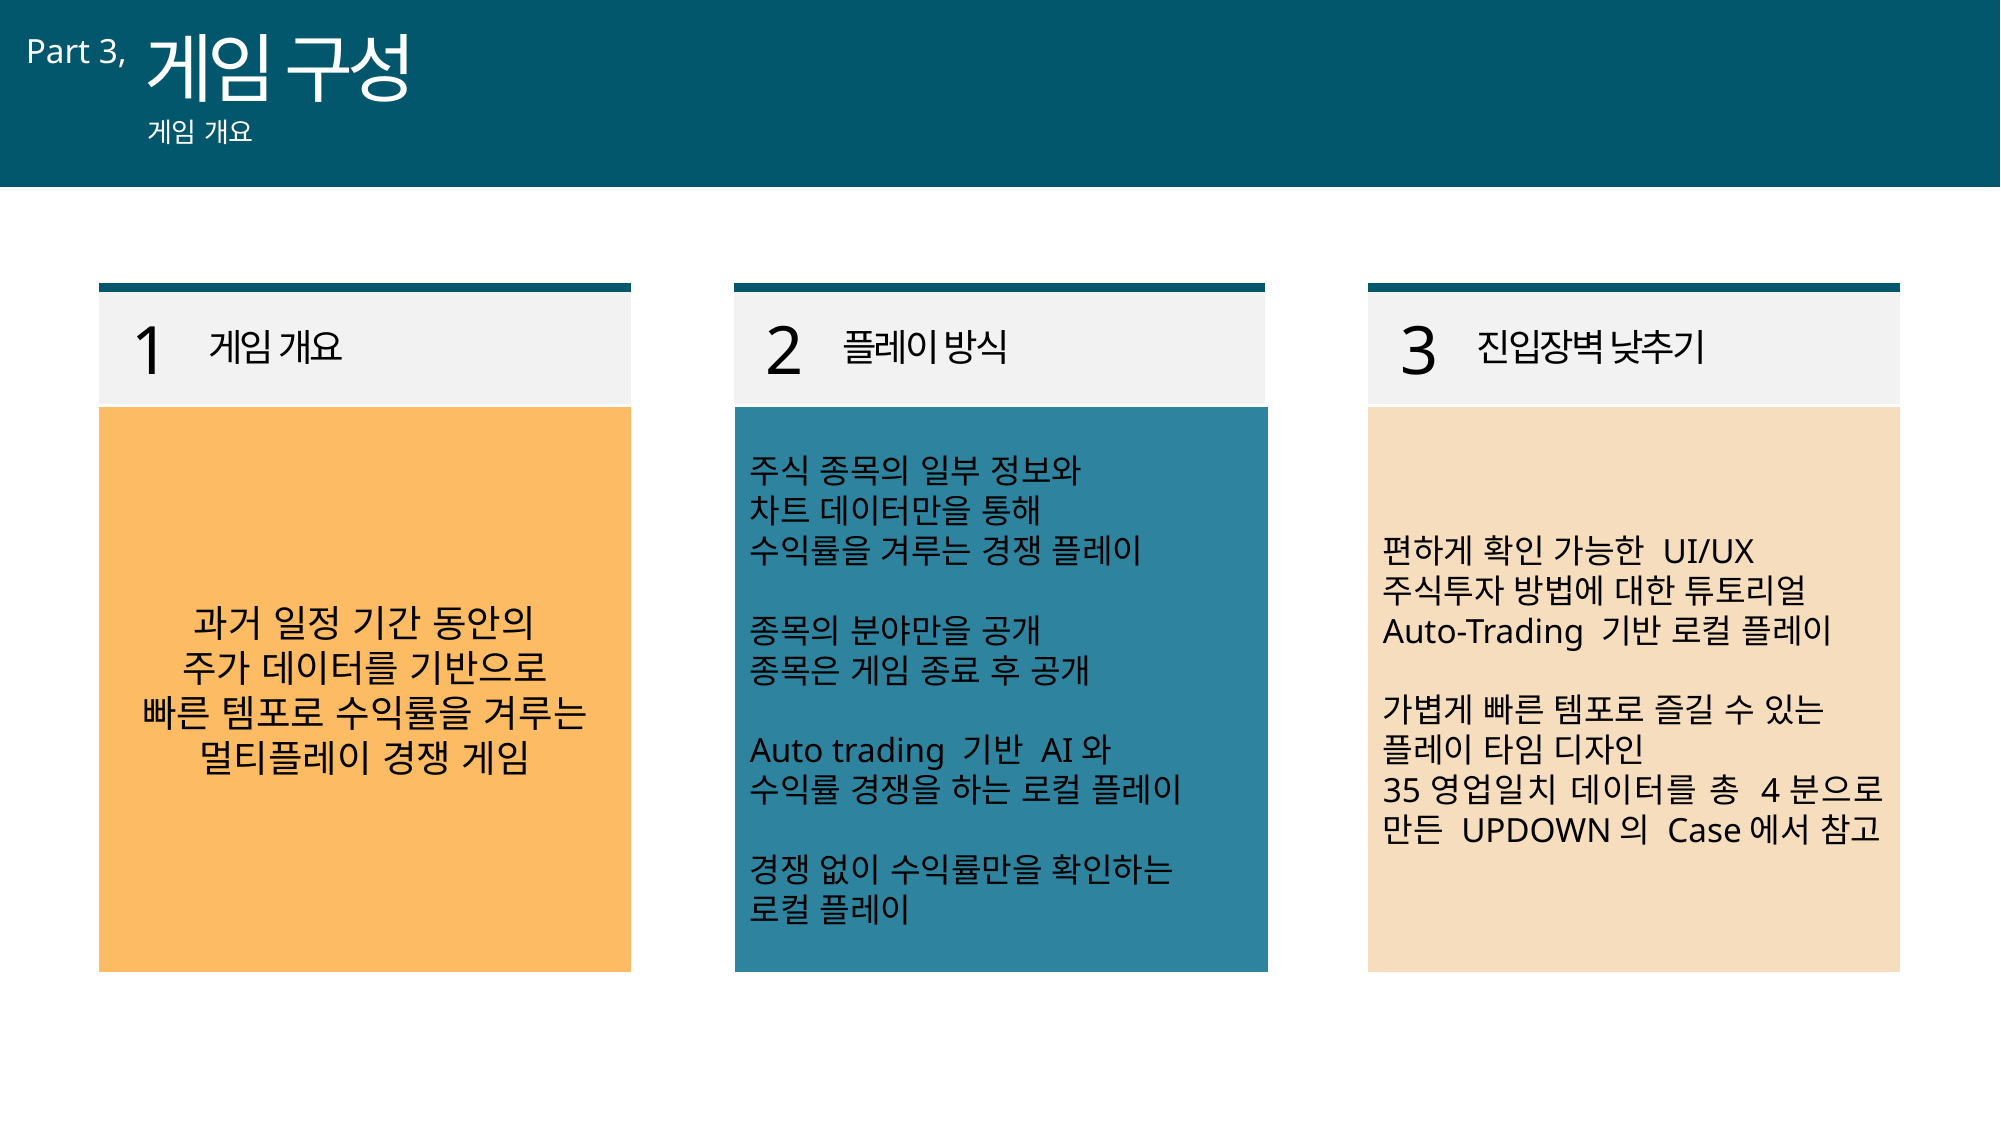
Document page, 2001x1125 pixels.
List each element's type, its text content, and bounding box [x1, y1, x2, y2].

text_box 게임 개요 [132, 108, 280, 157]
text_box [1368, 292, 1900, 404]
text_box Part 3, [10, 23, 148, 79]
text_box 주식 종목의 일부 정보와 차트 데이터만을 통해 수익률을 겨루는 경쟁 플레이 종목의 분야만을 공개 종목은 게임 종료 후 공개 Auto trading 기반 AI와 수익률 경쟁을 하는 로컬 플레이 경쟁 없이 수익률만을 확인하는 로컬 플레이 [735, 407, 1268, 972]
text_box 게임 개요 [193, 316, 373, 378]
text_box 2 [750, 299, 819, 396]
text_box [99, 292, 631, 404]
text_box 3 [1385, 299, 1453, 396]
text_box 1 [116, 299, 184, 396]
text_box 편하게 확인 가능한 UI/UX 주식투자 방법에 대한 튜토리얼 Auto-Trading 기반 로컬 플레이 가볍게 빠른 템포로 즐길 수 있는 플레이 타임 디자인 35영업일치 데이터를 총 4분으로 만든 UPDOWN의 Case에서 참고 [1368, 407, 1900, 972]
text_box 플레이 방식 [827, 316, 1042, 378]
text_box 진입장벽 낮추기 [1461, 316, 1746, 378]
text_box 과거 일정 기간 동안의 주가 데이터를 기반으로 빠른 템포로 수익률을 겨루는 멀티플레이 경쟁 게임 [99, 407, 631, 972]
text_box 게임 구성 [129, 13, 458, 120]
text_box [734, 292, 1265, 404]
text_box [0, 0, 2000, 187]
